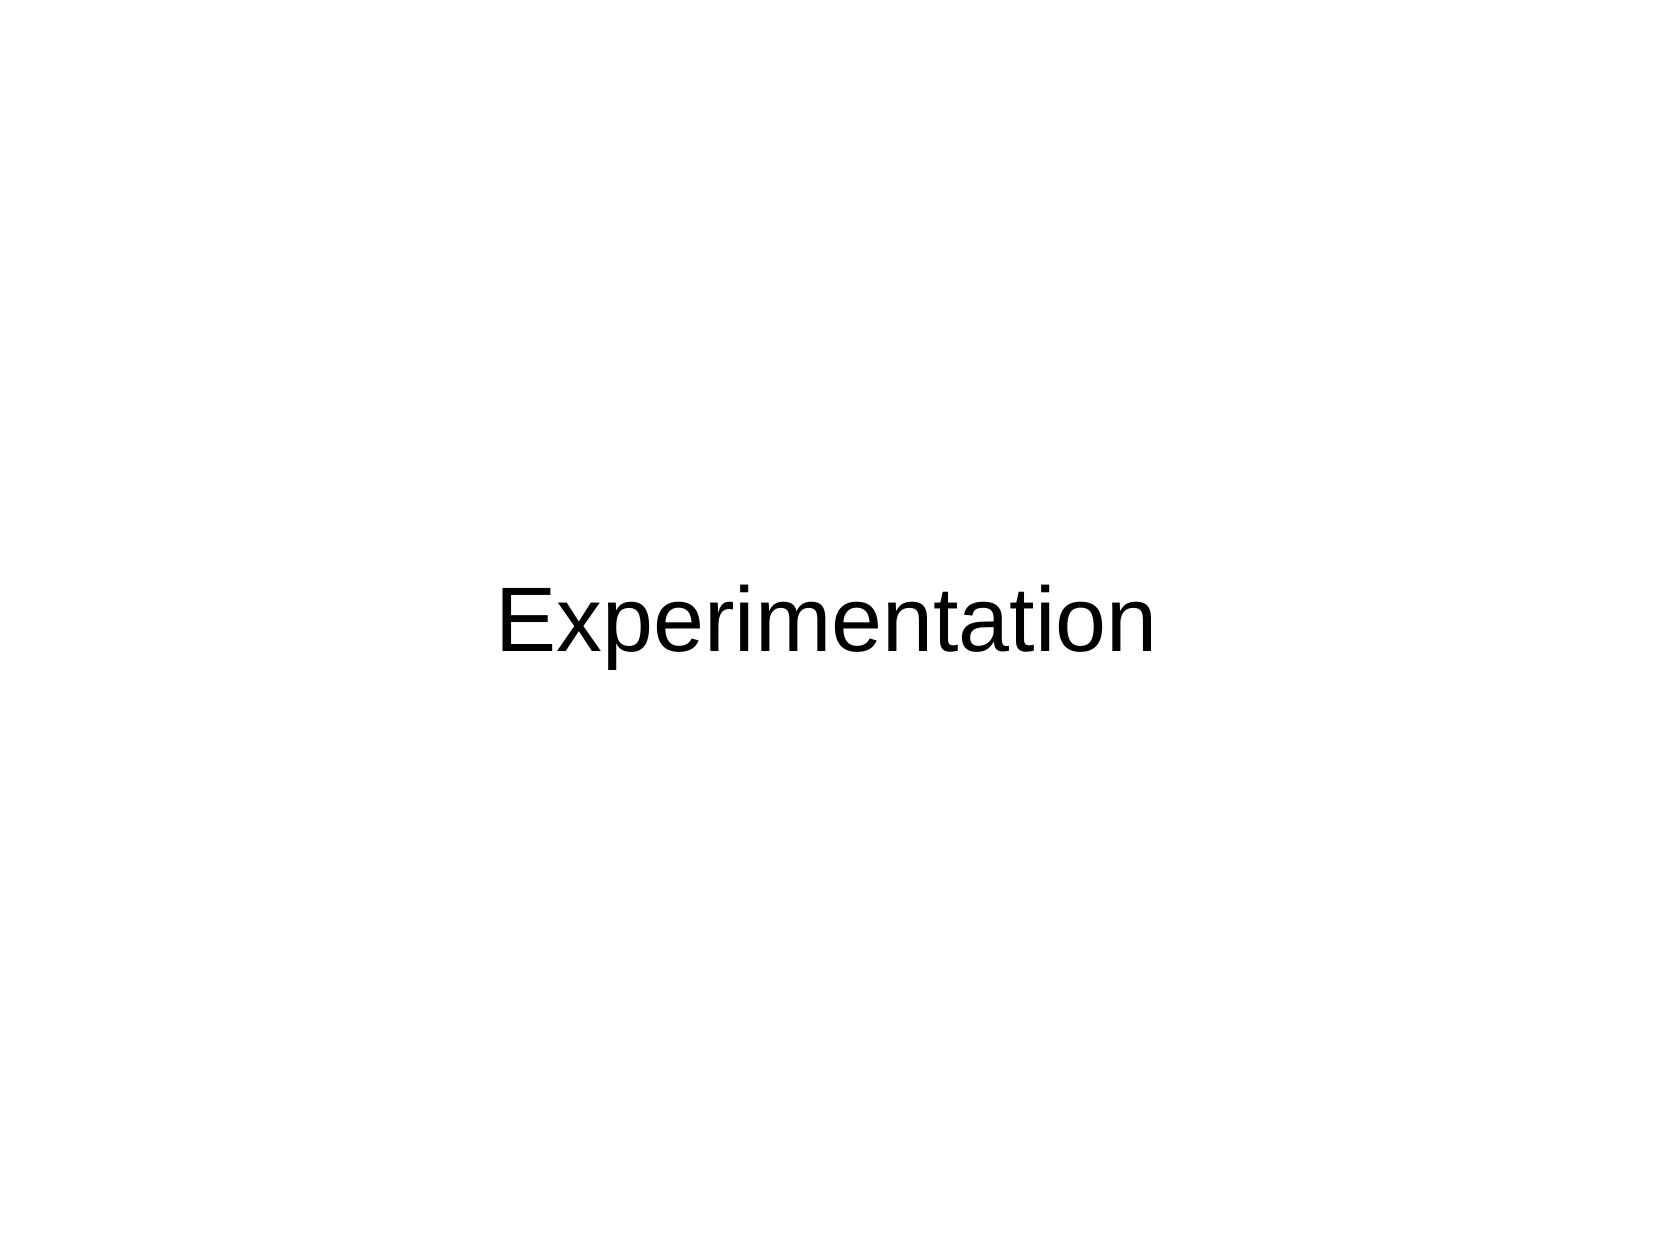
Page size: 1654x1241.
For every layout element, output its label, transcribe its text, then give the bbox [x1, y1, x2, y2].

title Experimentation [82, 516, 1571, 724]
